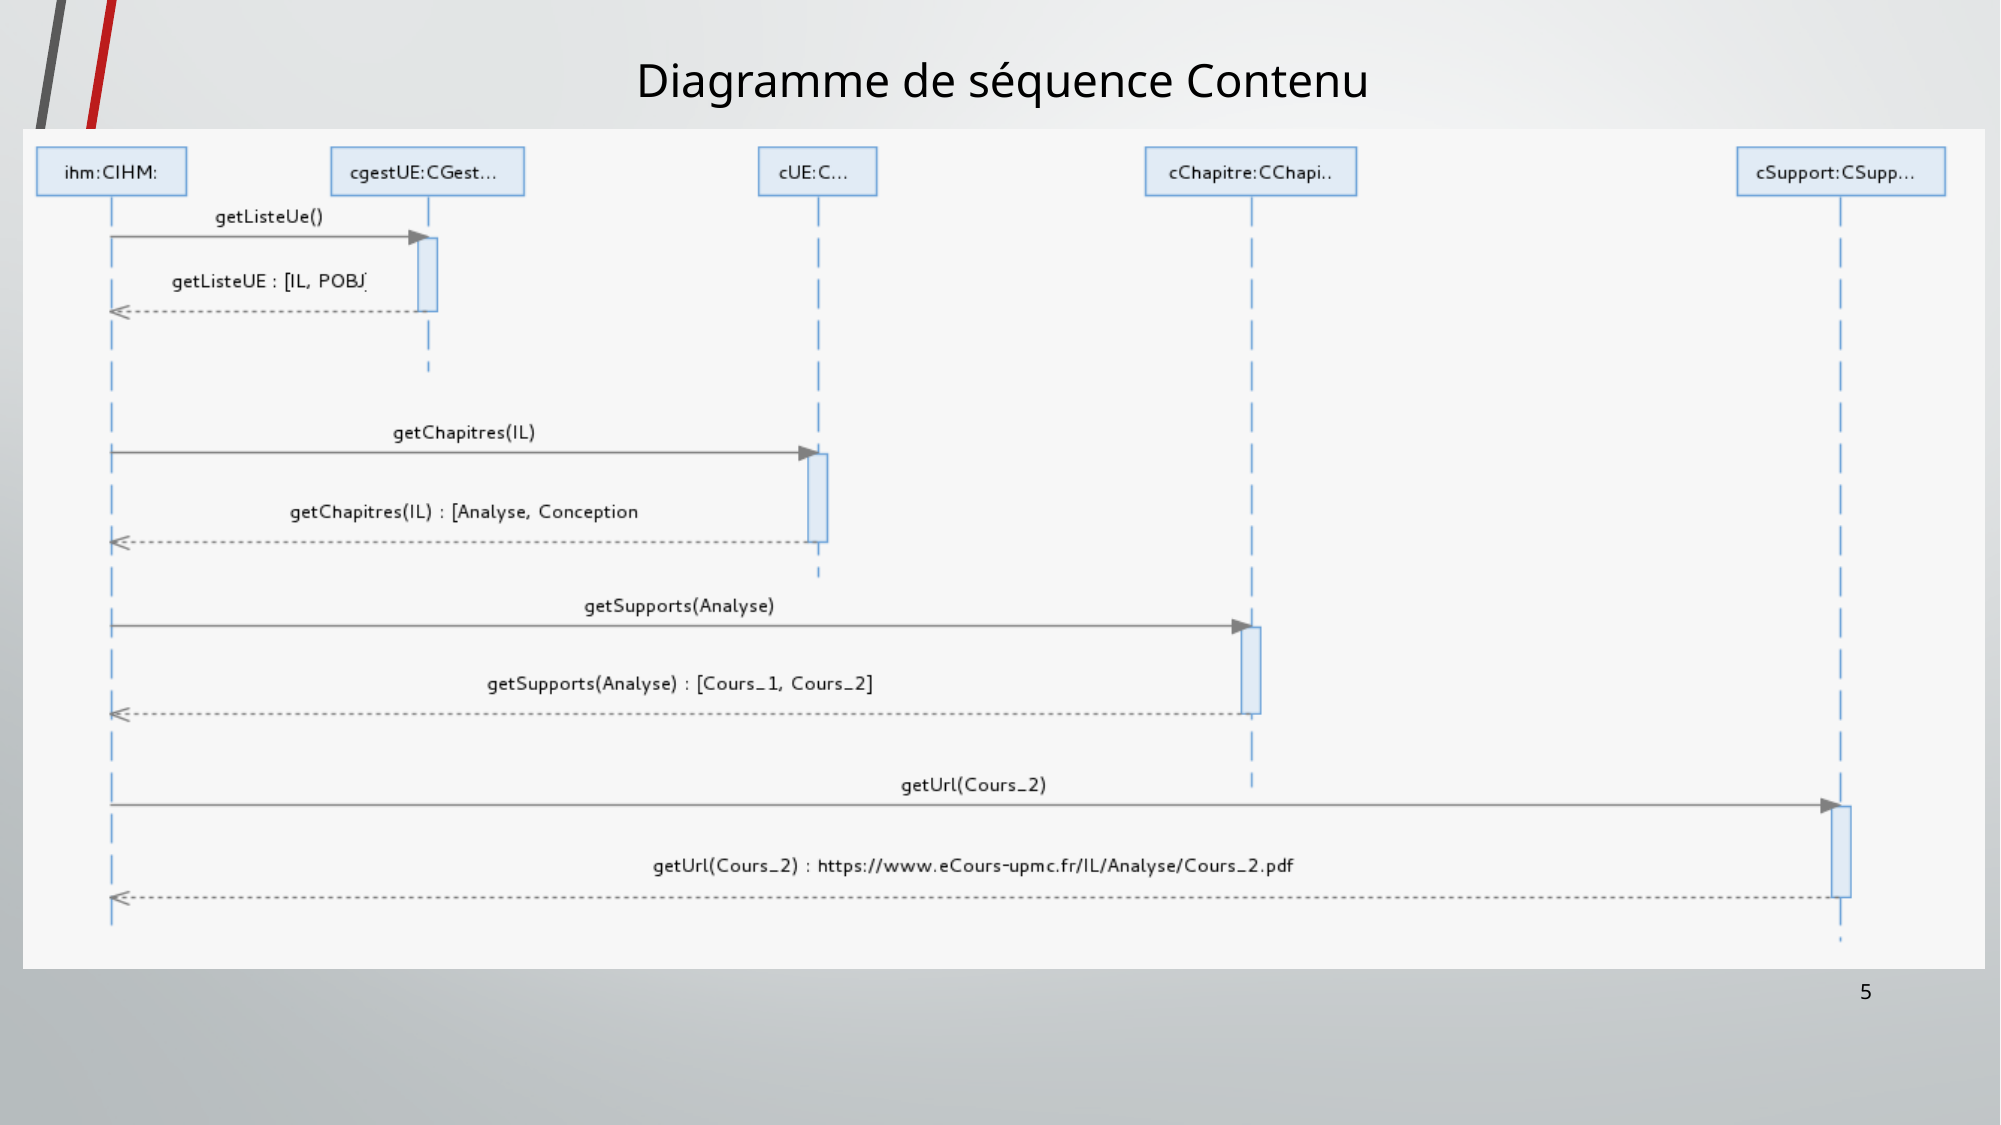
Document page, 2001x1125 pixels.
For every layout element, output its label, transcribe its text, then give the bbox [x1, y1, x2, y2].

picture [0, 0, 2001, 1125]
title Diagramme de séquence Contenu [388, 29, 1619, 129]
